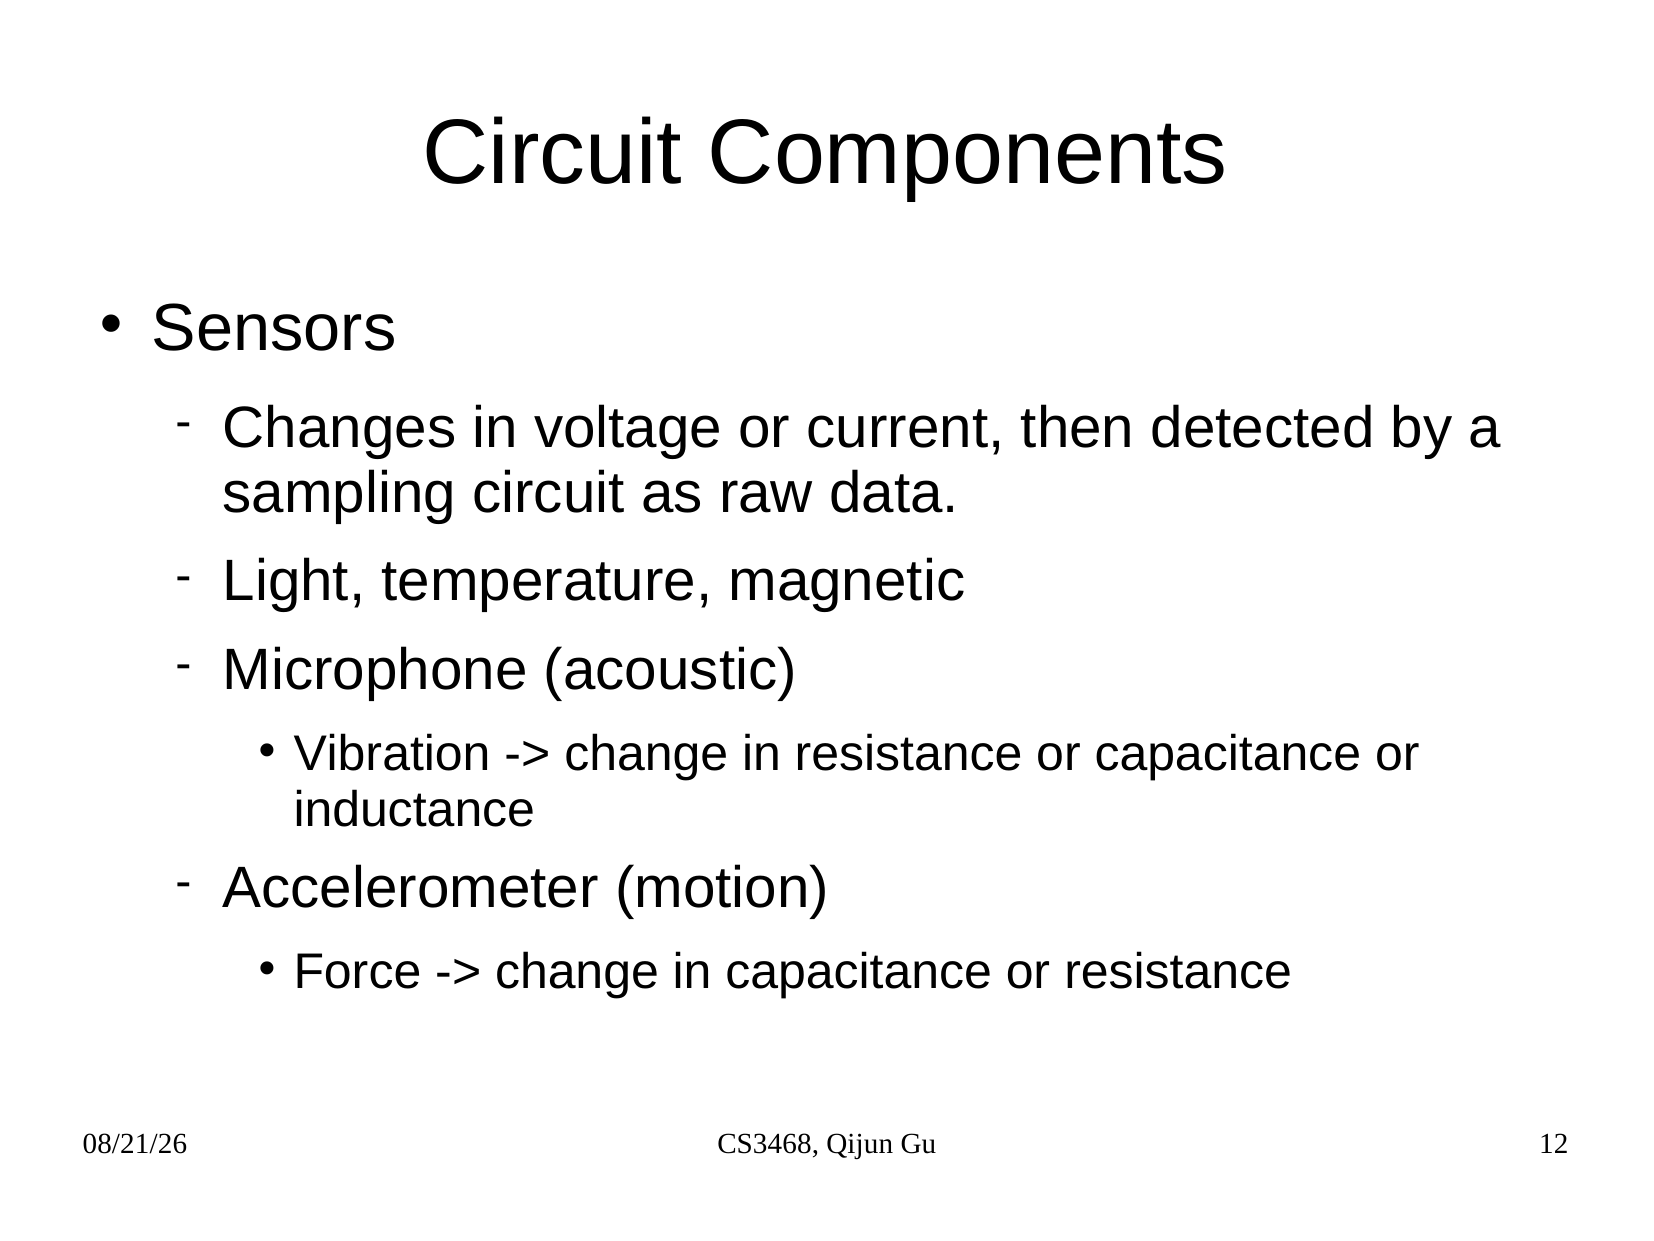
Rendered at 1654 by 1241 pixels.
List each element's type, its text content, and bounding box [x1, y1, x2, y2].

title Circuit Components [82, 56, 1569, 248]
list Sensors Changes in voltage or current, then detected by a sampling circuit as raw data. Light, temperature, magnetic Microphone (acoustic) Vibration -> change in resistance or capacitance or inductance Accelerometer (motion) Force -> change in capacitance or resistance [82, 290, 1569, 1092]
